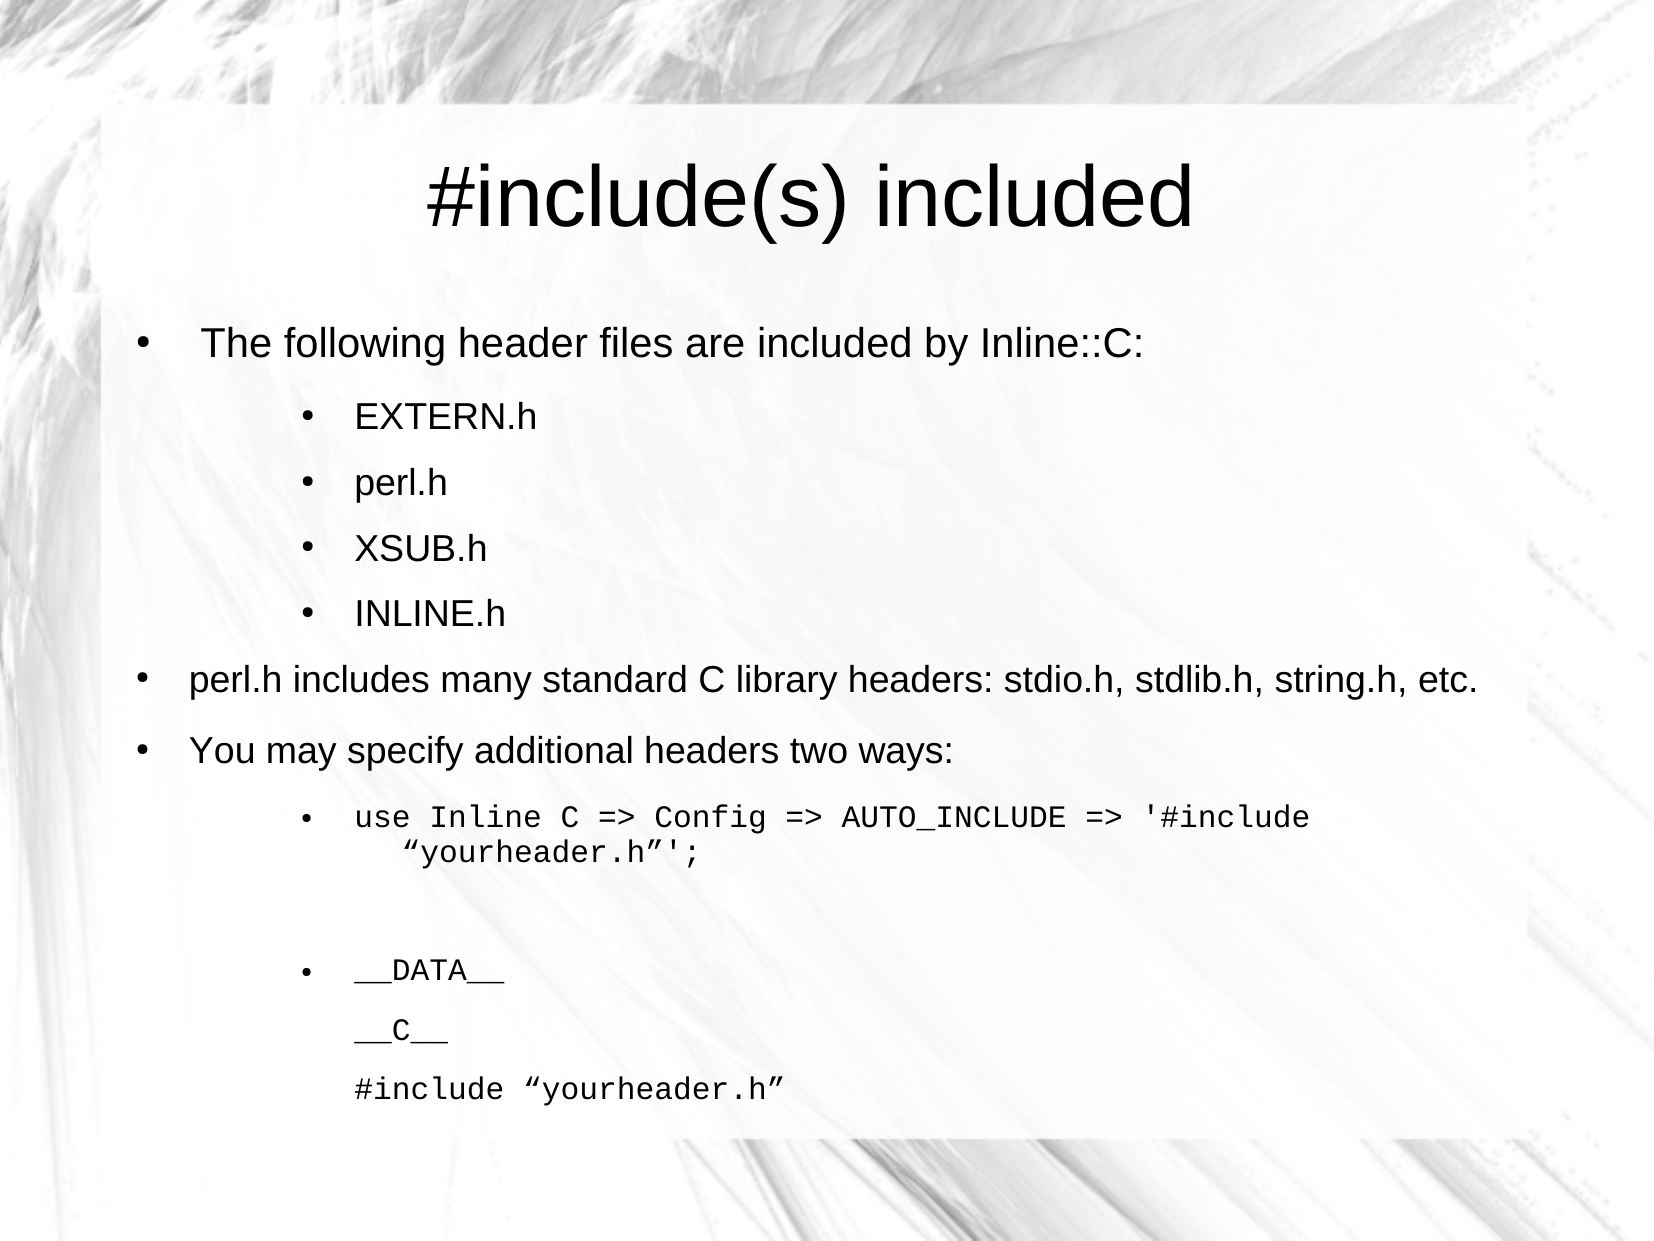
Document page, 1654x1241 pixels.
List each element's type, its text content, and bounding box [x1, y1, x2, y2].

title #include(s) included [118, 112, 1506, 281]
picture [0, 0, 1654, 1241]
list The following header files are included by Inline::C: EXTERN.h perl.h XSUB.h INLINE.h perl.h includes many standard C library headers: stdio.h, stdlib.h, string.h, etc. You may specify additional headers two ways: use Inline C => Config => AUTO_INCLUDE => '#include “yourheader.h”'; __DATA__ __C__ #include “yourheader.h” [118, 319, 1571, 1139]
